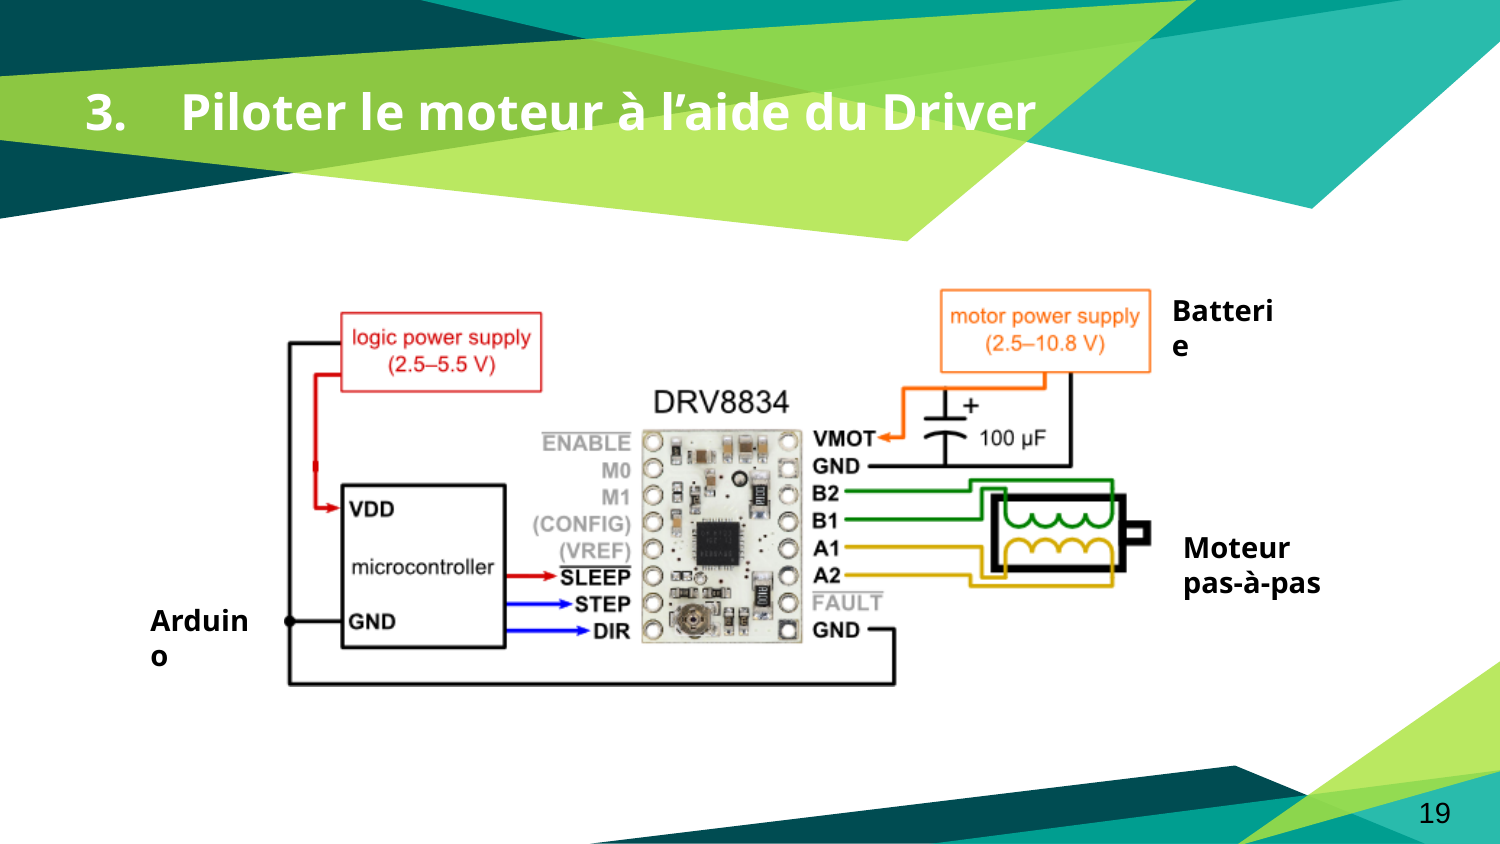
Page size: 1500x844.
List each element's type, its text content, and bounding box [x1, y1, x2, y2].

picture [284, 286, 1153, 687]
text_box Batterie [1156, 277, 1302, 362]
title 3. Piloter le moteur à l’aide du Driver [70, 65, 1280, 206]
text_box Moteur pas-à-pas [1167, 514, 1355, 599]
slide_number <number> [1403, 779, 1494, 844]
text_box Arduino [135, 587, 281, 672]
